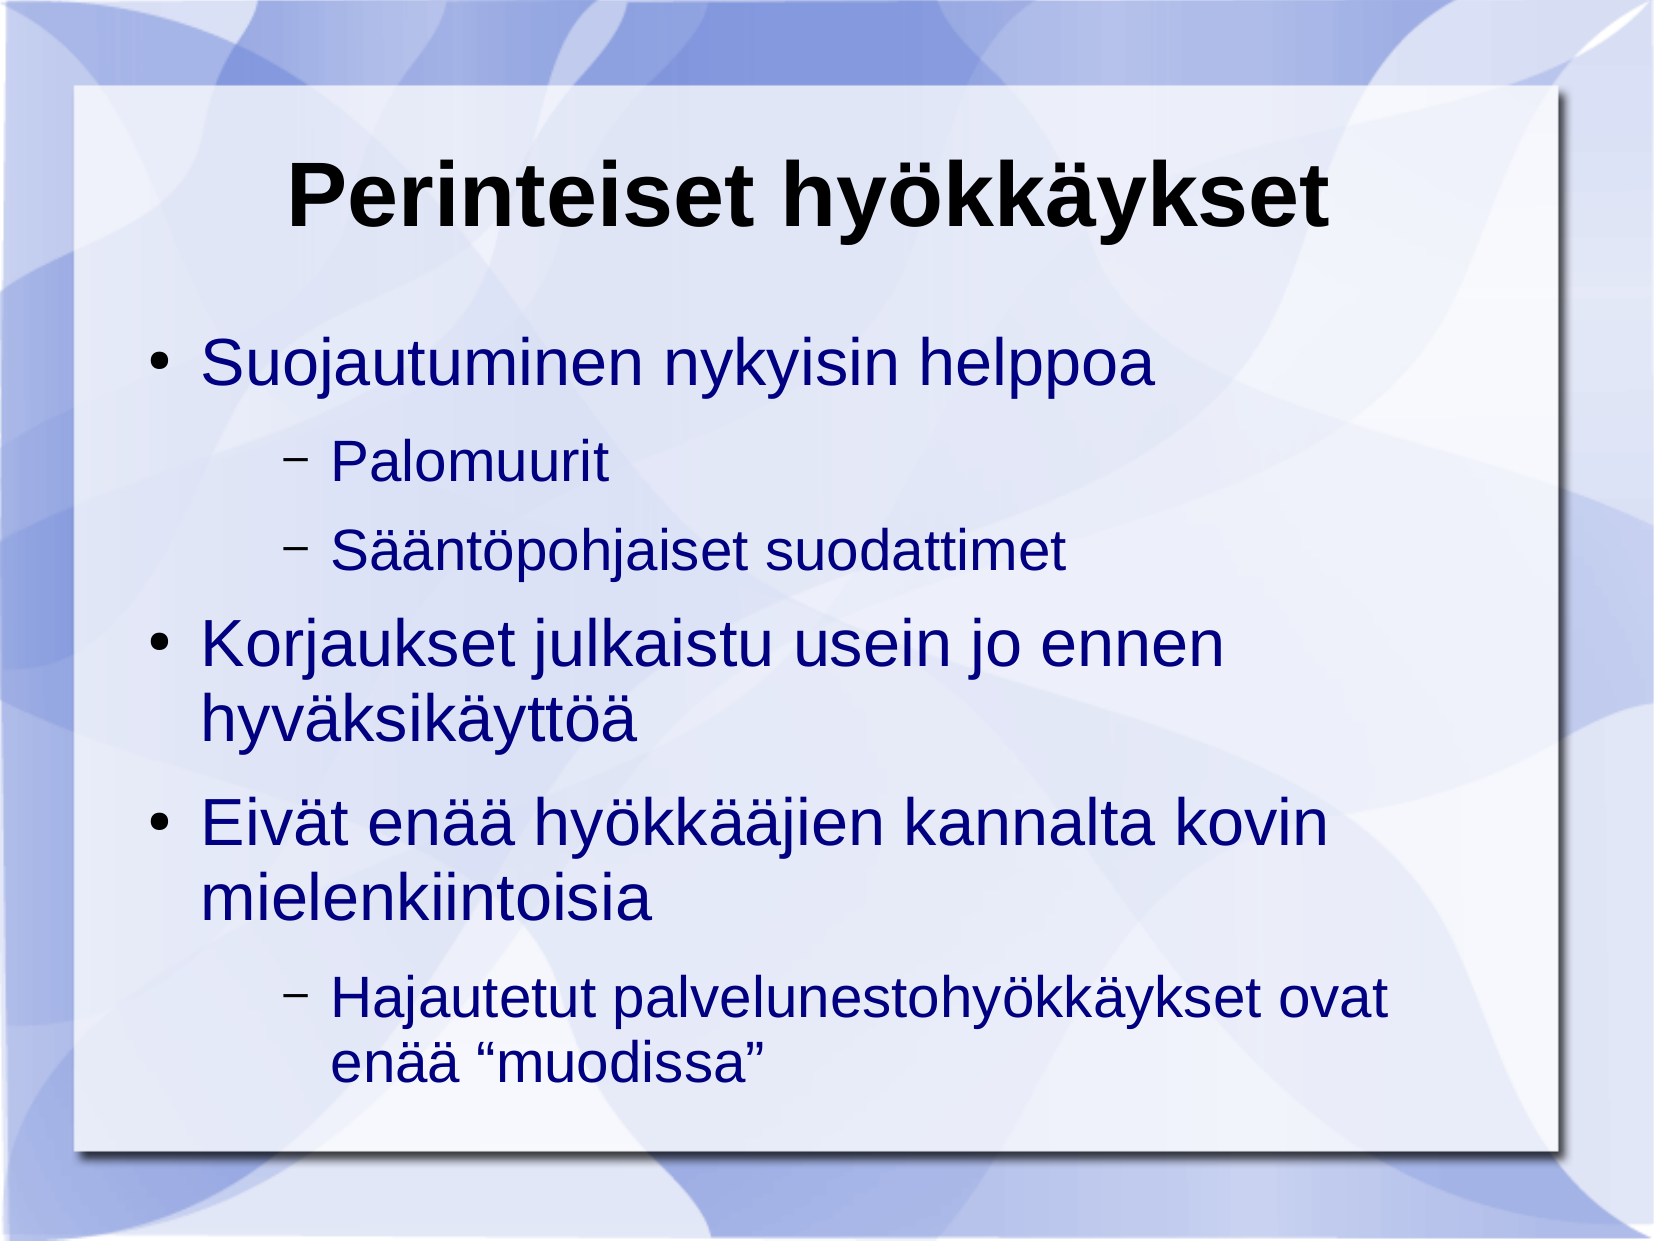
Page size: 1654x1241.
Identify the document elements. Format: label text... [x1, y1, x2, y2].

picture [0, 0, 1654, 1241]
list Suojautuminen nykyisin helppoa Palomuurit Sääntöpohjaiset suodattimet Korjaukset julkaistu usein jo ennen hyväksikäyttöä Eivät enää hyökkääjien kannalta kovin mielenkiintoisia Hajautetut palvelunestohyökkäykset ovat enää “muodissa” [129, 324, 1489, 1094]
title Perinteiset hyökkäykset [82, 90, 1536, 298]
